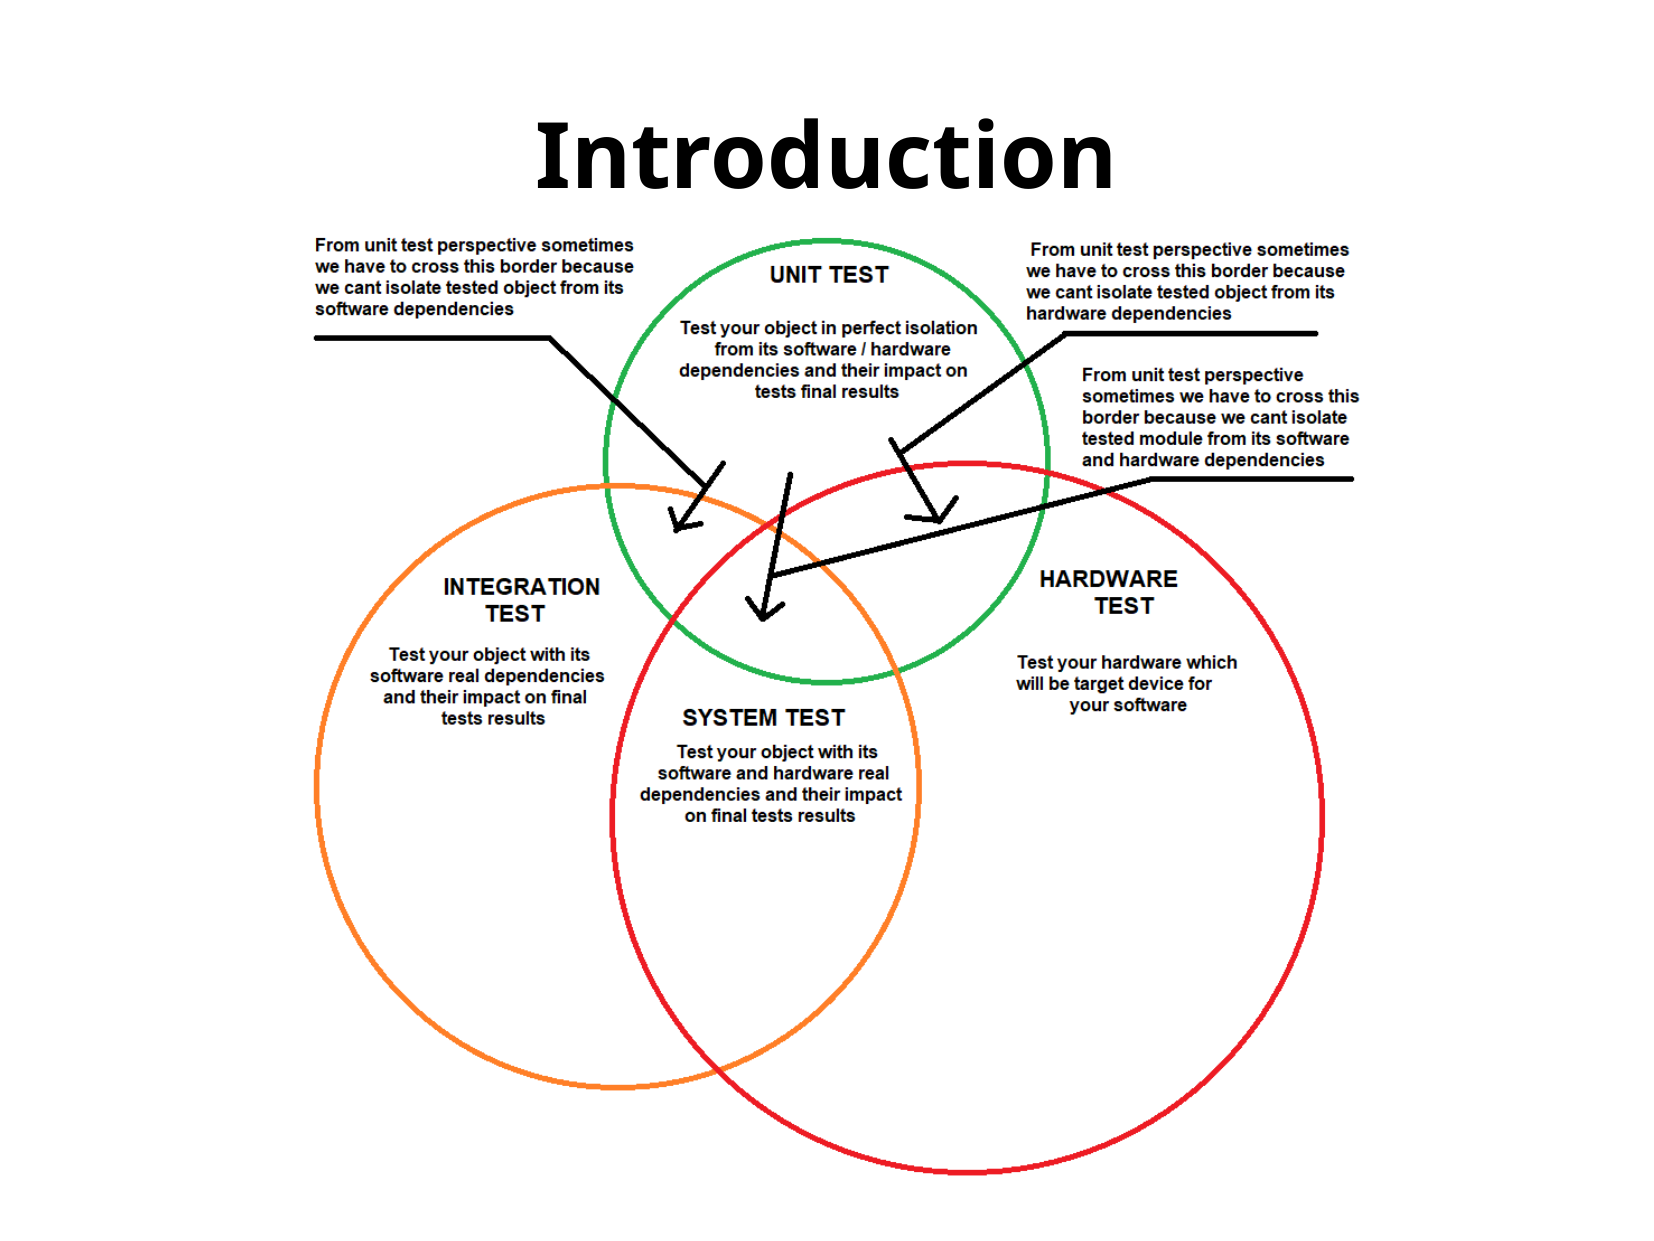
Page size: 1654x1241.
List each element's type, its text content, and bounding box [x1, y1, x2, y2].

title Introduction [82, 49, 1571, 257]
picture [287, 219, 1371, 1199]
